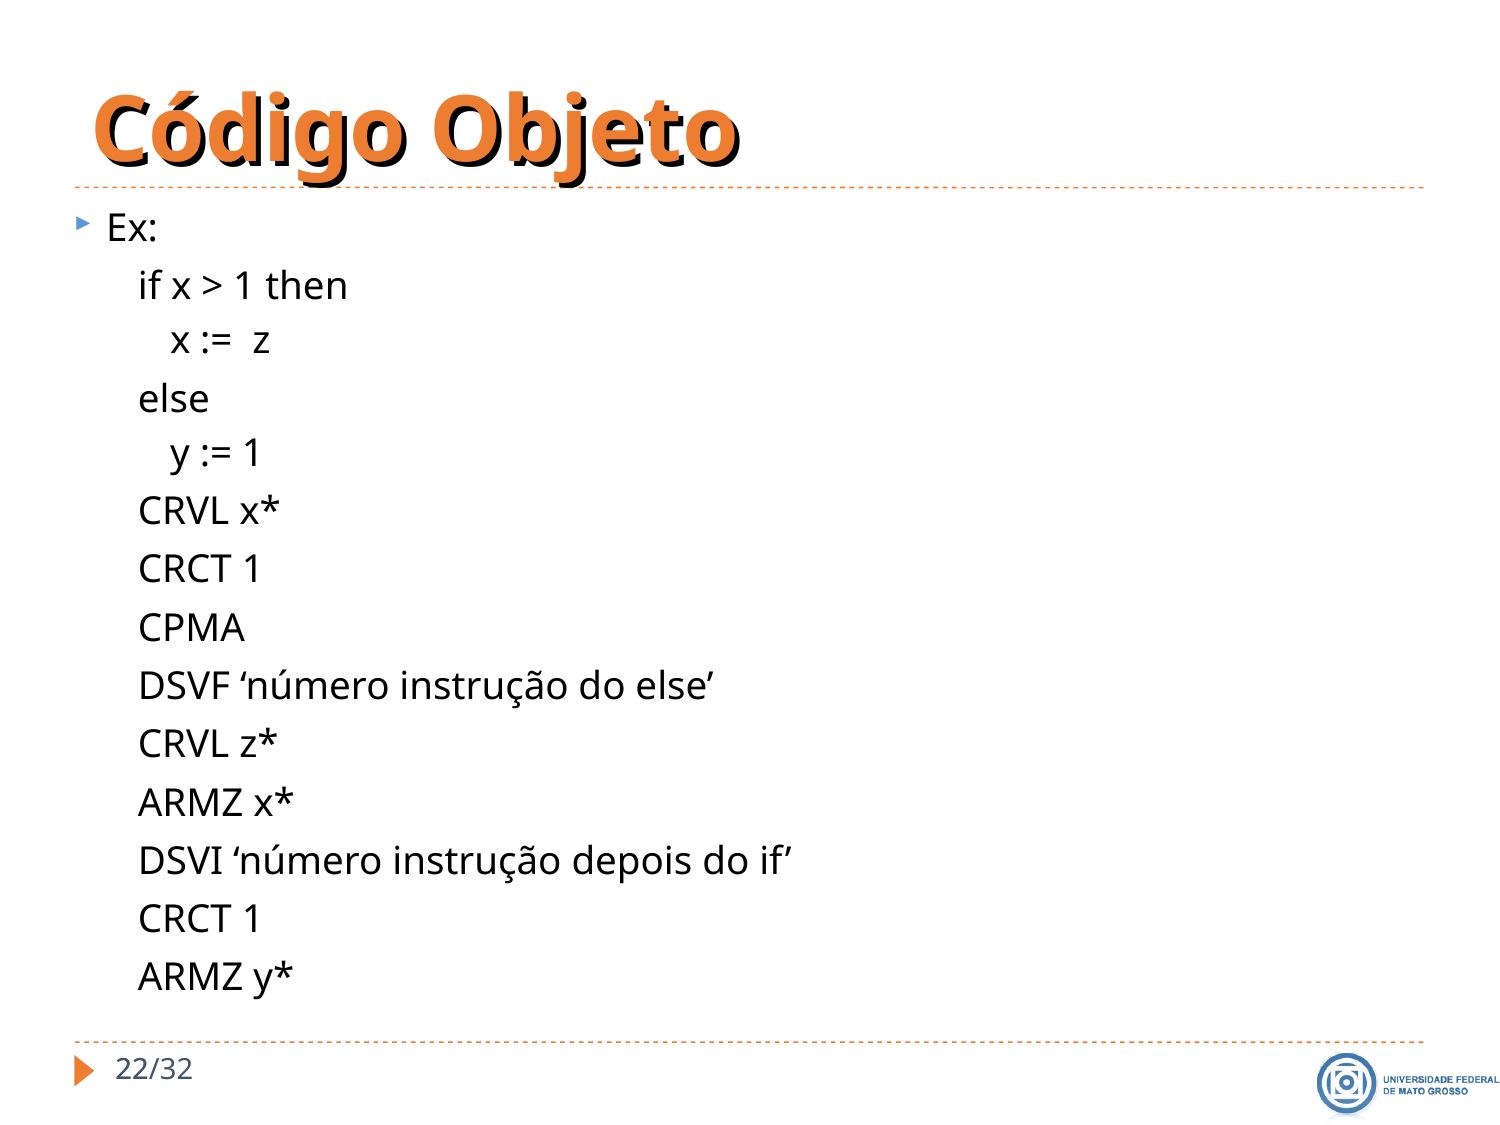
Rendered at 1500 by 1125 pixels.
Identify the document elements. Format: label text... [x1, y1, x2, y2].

picture [1311, 1048, 1500, 1122]
title Código Objeto [75, 24, 1426, 188]
list Ex: if x > 1 then x := z else y := 1 CRVL x* CRCT 1 CPMA DSVF ‘número instrução do else’ CRVL z* ARMZ x* DSVI ‘número instrução depois do if’ CRCT 1 ARMZ y* [59, 200, 1410, 1011]
text_box <número> [100, 1042, 426, 1103]
